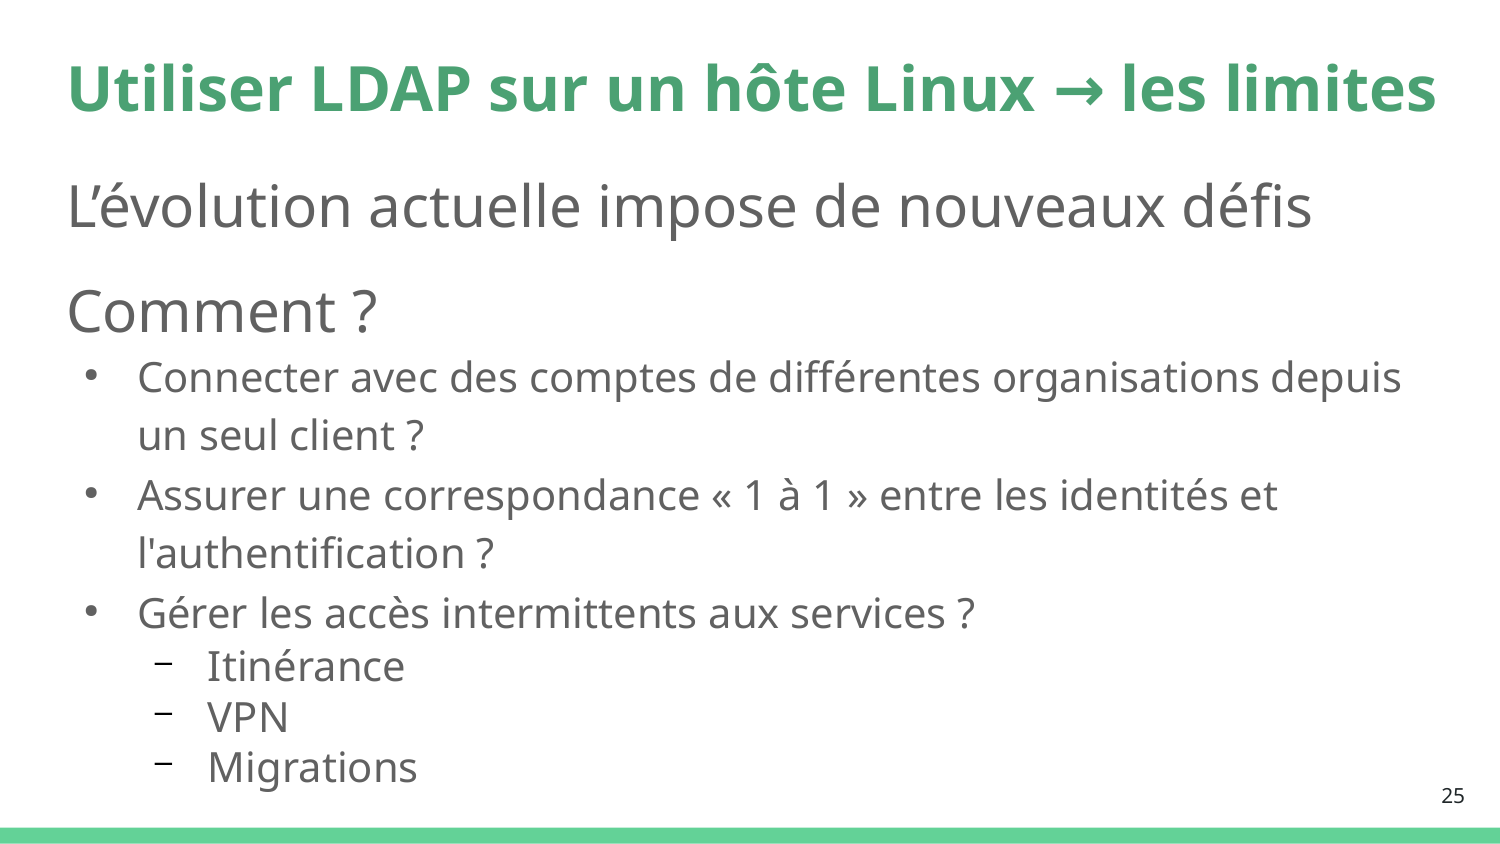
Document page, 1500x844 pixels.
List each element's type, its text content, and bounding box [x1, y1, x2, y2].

list L’évolution actuelle impose de nouveaux défis Comment ? Connecter avec des comptes de différentes organisations depuis un seul client ? Assurer une correspondance « 1 à 1 » entre les identités et l'authentification ? Gérer les accès intermittents aux services ? Itinérance VPN Migrations [51, 144, 1449, 806]
slide_number <numéro> [1389, 764, 1480, 830]
title Utiliser LDAP sur un hôte Linux → les limites [51, 23, 1477, 117]
